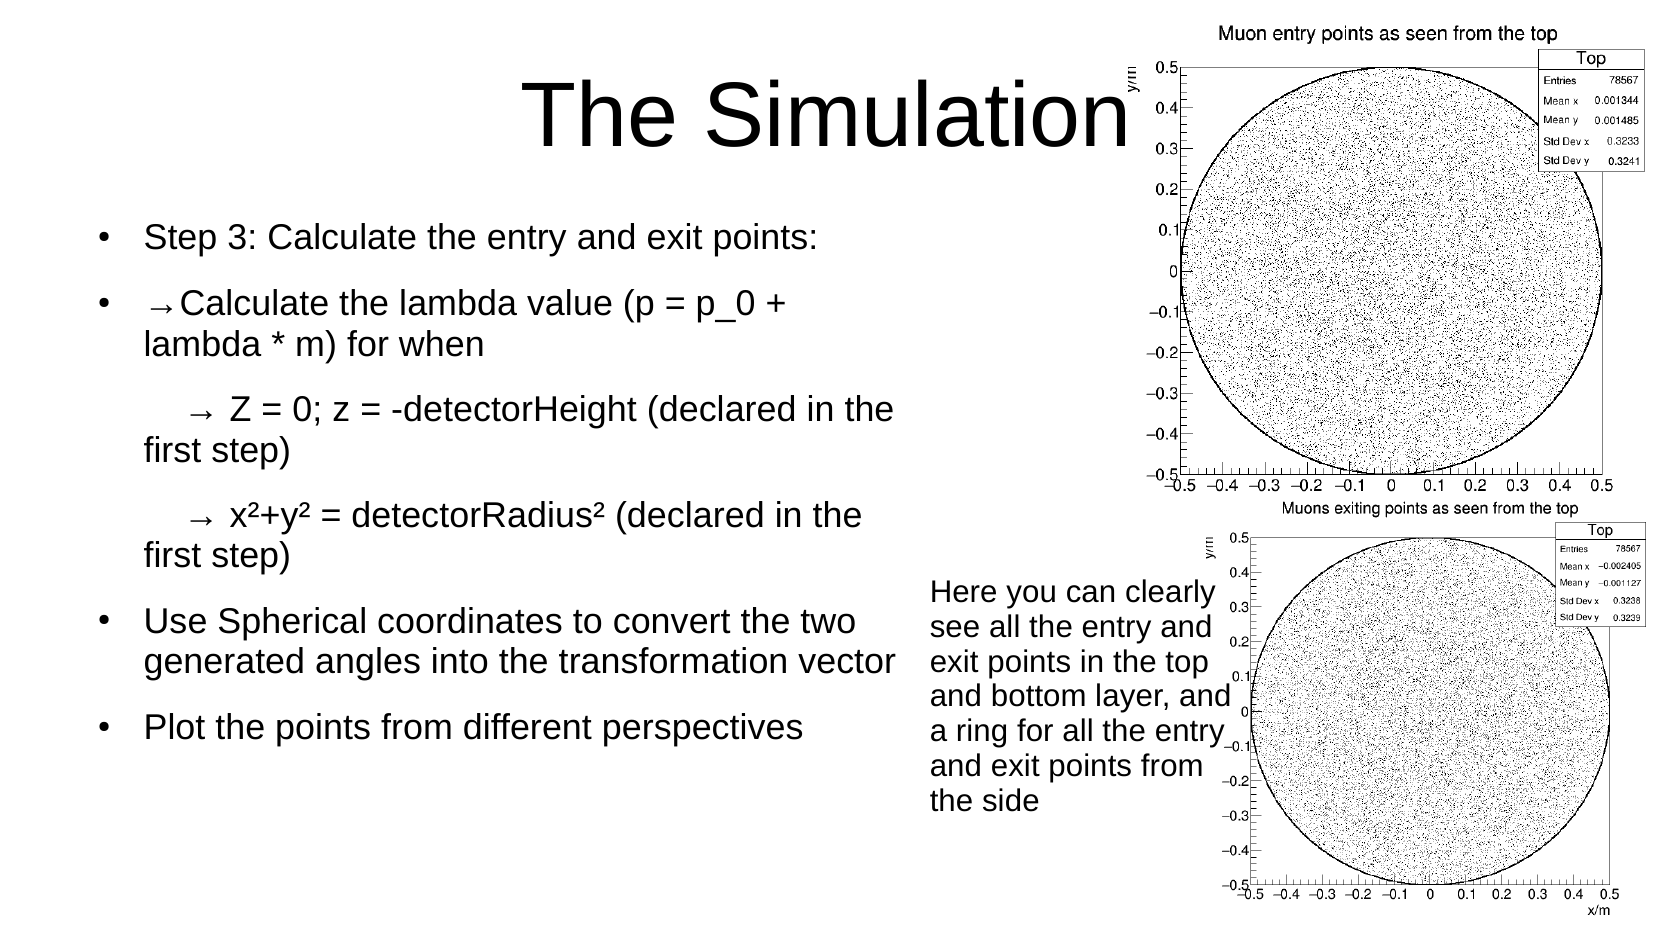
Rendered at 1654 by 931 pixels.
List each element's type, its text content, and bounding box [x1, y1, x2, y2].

picture [1128, 16, 1654, 928]
text_box Here you can clearly see all the entry and exit points in the top and bottom layer, and a ring for all the entry and exit points from the side [915, 567, 1263, 826]
list Step 3: Calculate the entry and exit points: →Calculate the lambda value (p = p_0 + lambda * m) for when → Z = 0; z = -detectorHeight (declared in the first step) → x²+y² = detectorRadius² (declared in the first step) Use Spherical coordinates to convert the two generated angles into the transformation vector Plot the points from different perspectives [82, 217, 901, 758]
title The Simulation [82, 37, 1128, 193]
